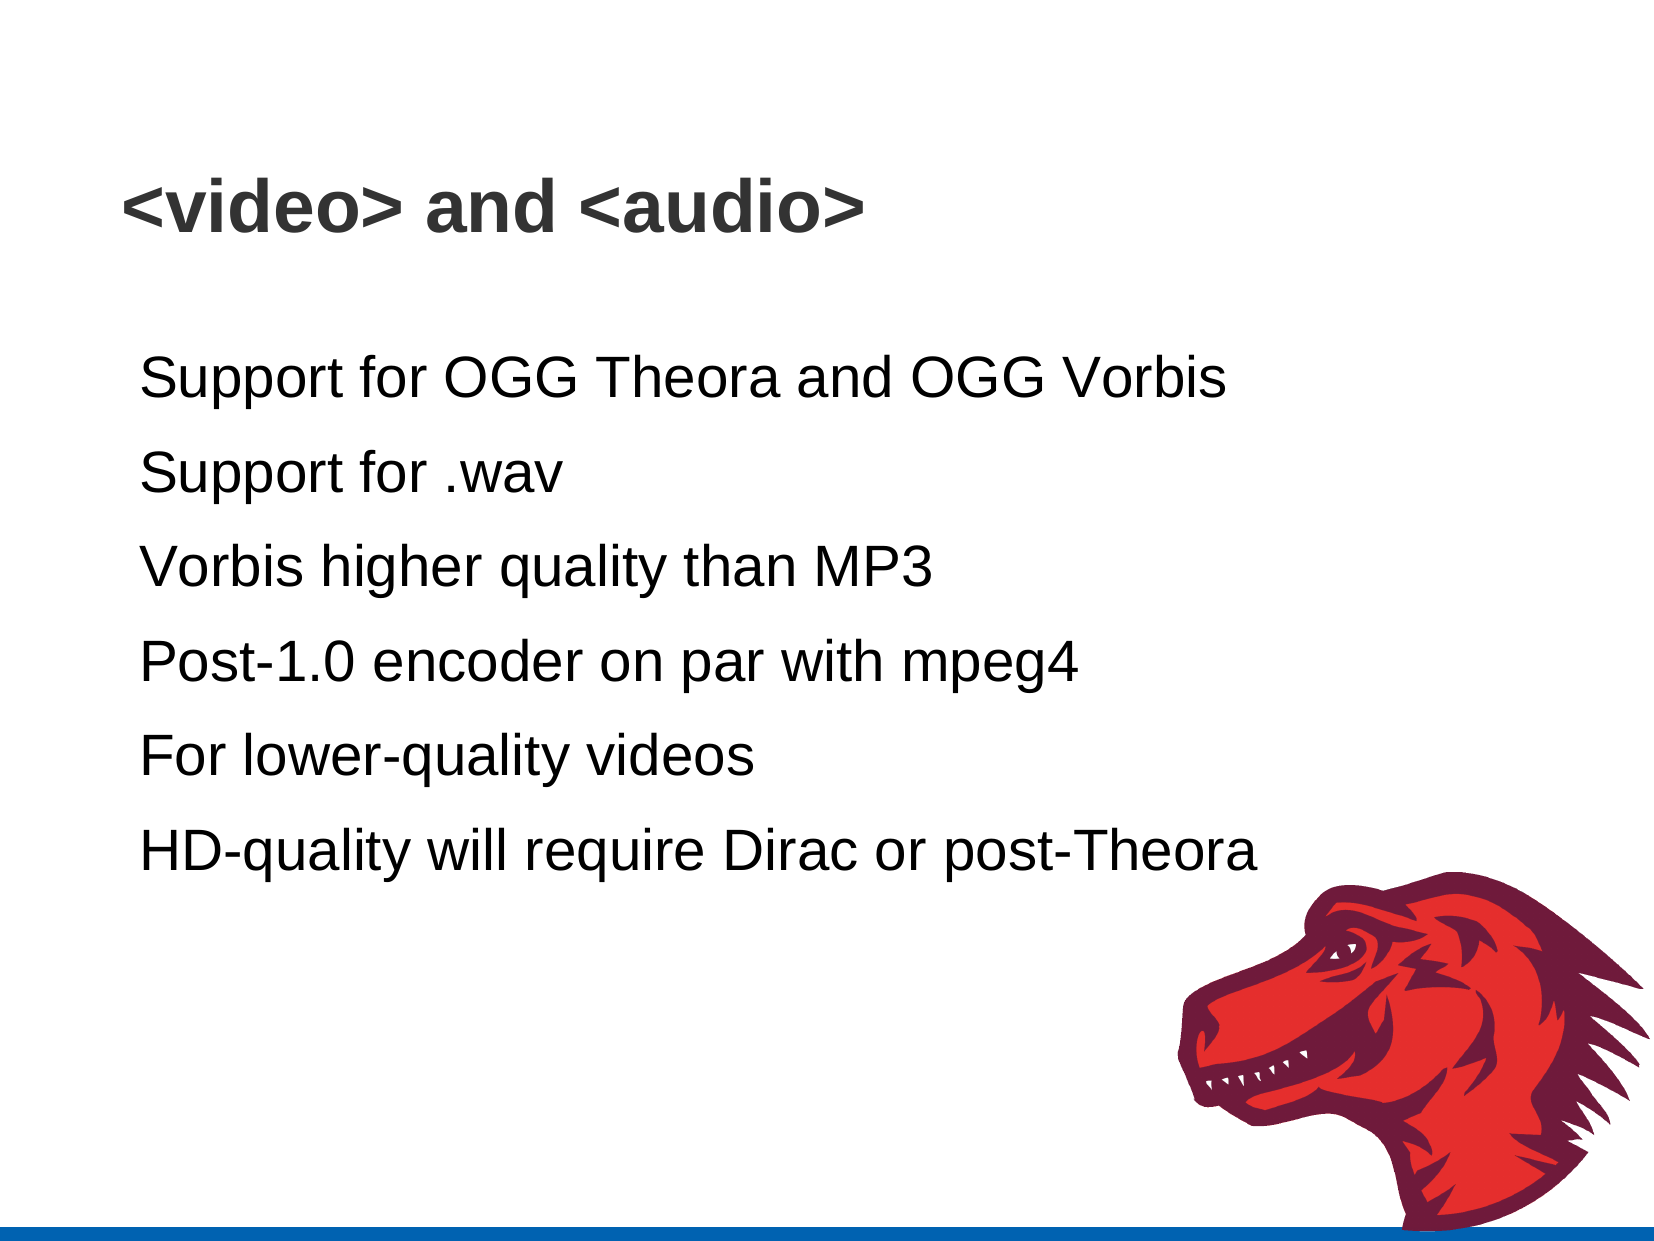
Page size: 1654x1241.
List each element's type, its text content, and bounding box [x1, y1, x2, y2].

picture [1171, 872, 1654, 1241]
title <video> and <audio> [121, 110, 1534, 303]
list Support for OGG Theora and OGG Vorbis Support for .wav Vorbis higher quality than MP3 Post-1.0 encoder on par with mpeg4 For lower-quality videos HD-quality will require Dirac or post-Theora [121, 344, 1534, 1112]
